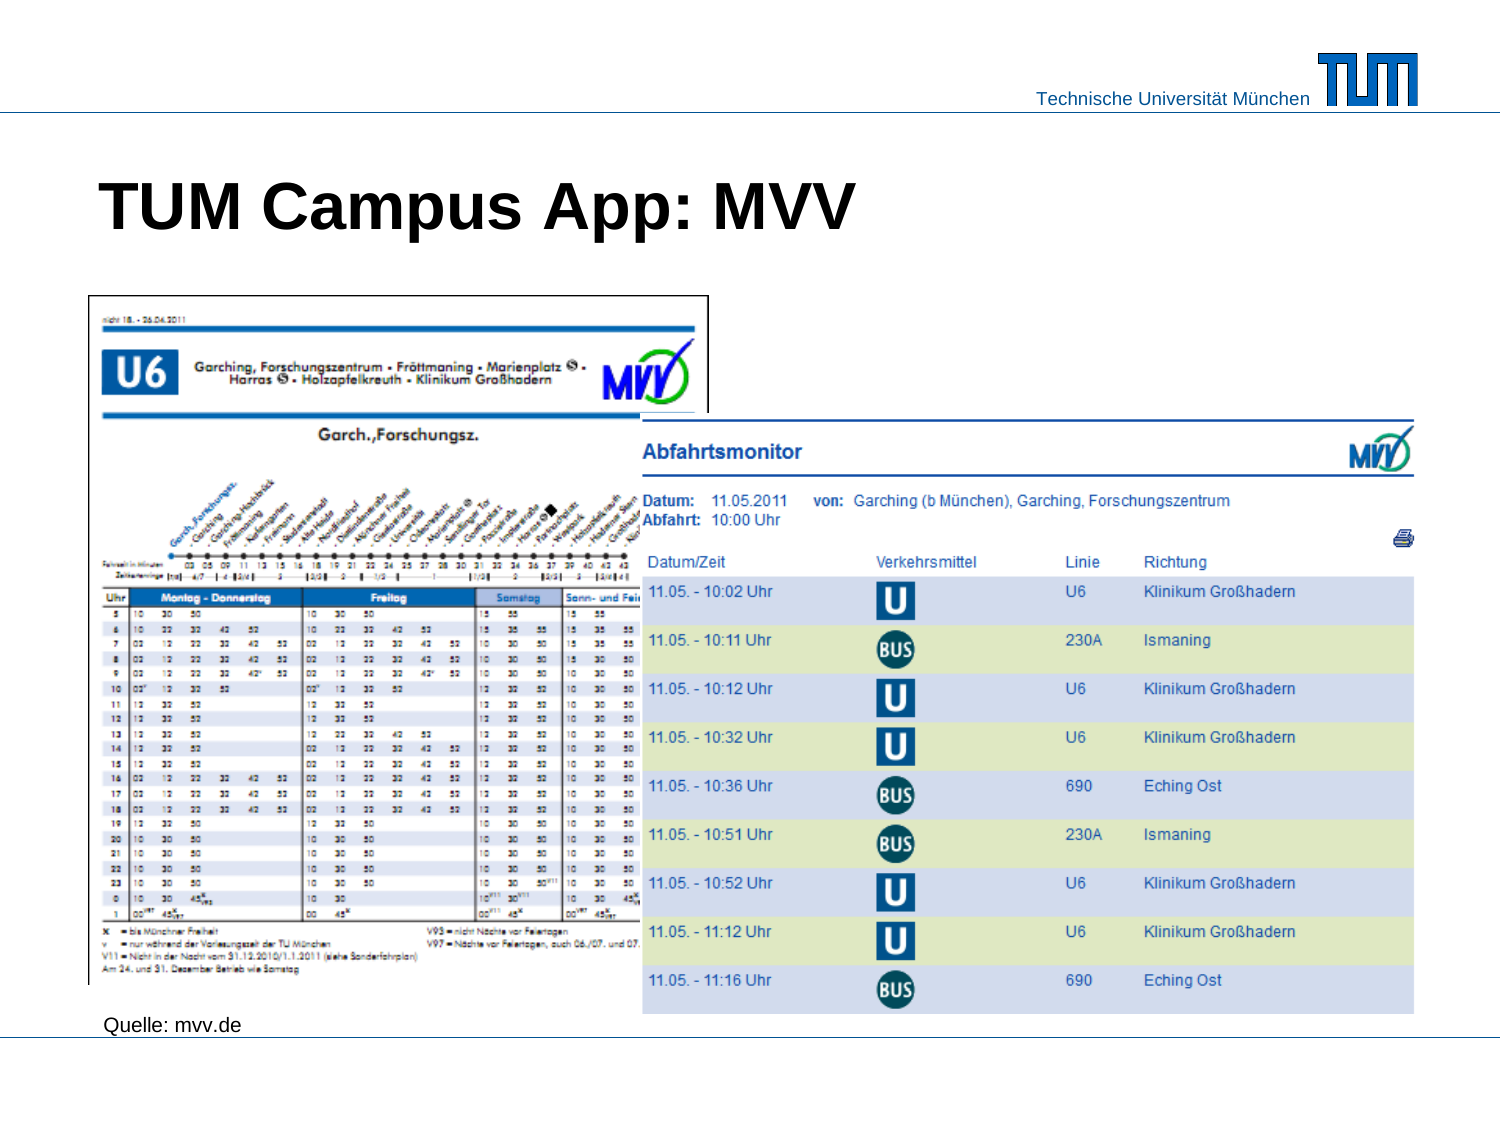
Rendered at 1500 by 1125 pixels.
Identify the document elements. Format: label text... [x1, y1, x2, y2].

title TUM Campus App: MVV [83, 149, 1417, 250]
text_box Quelle: mvv.de [88, 1003, 680, 1044]
picture [88, 295, 1418, 1015]
